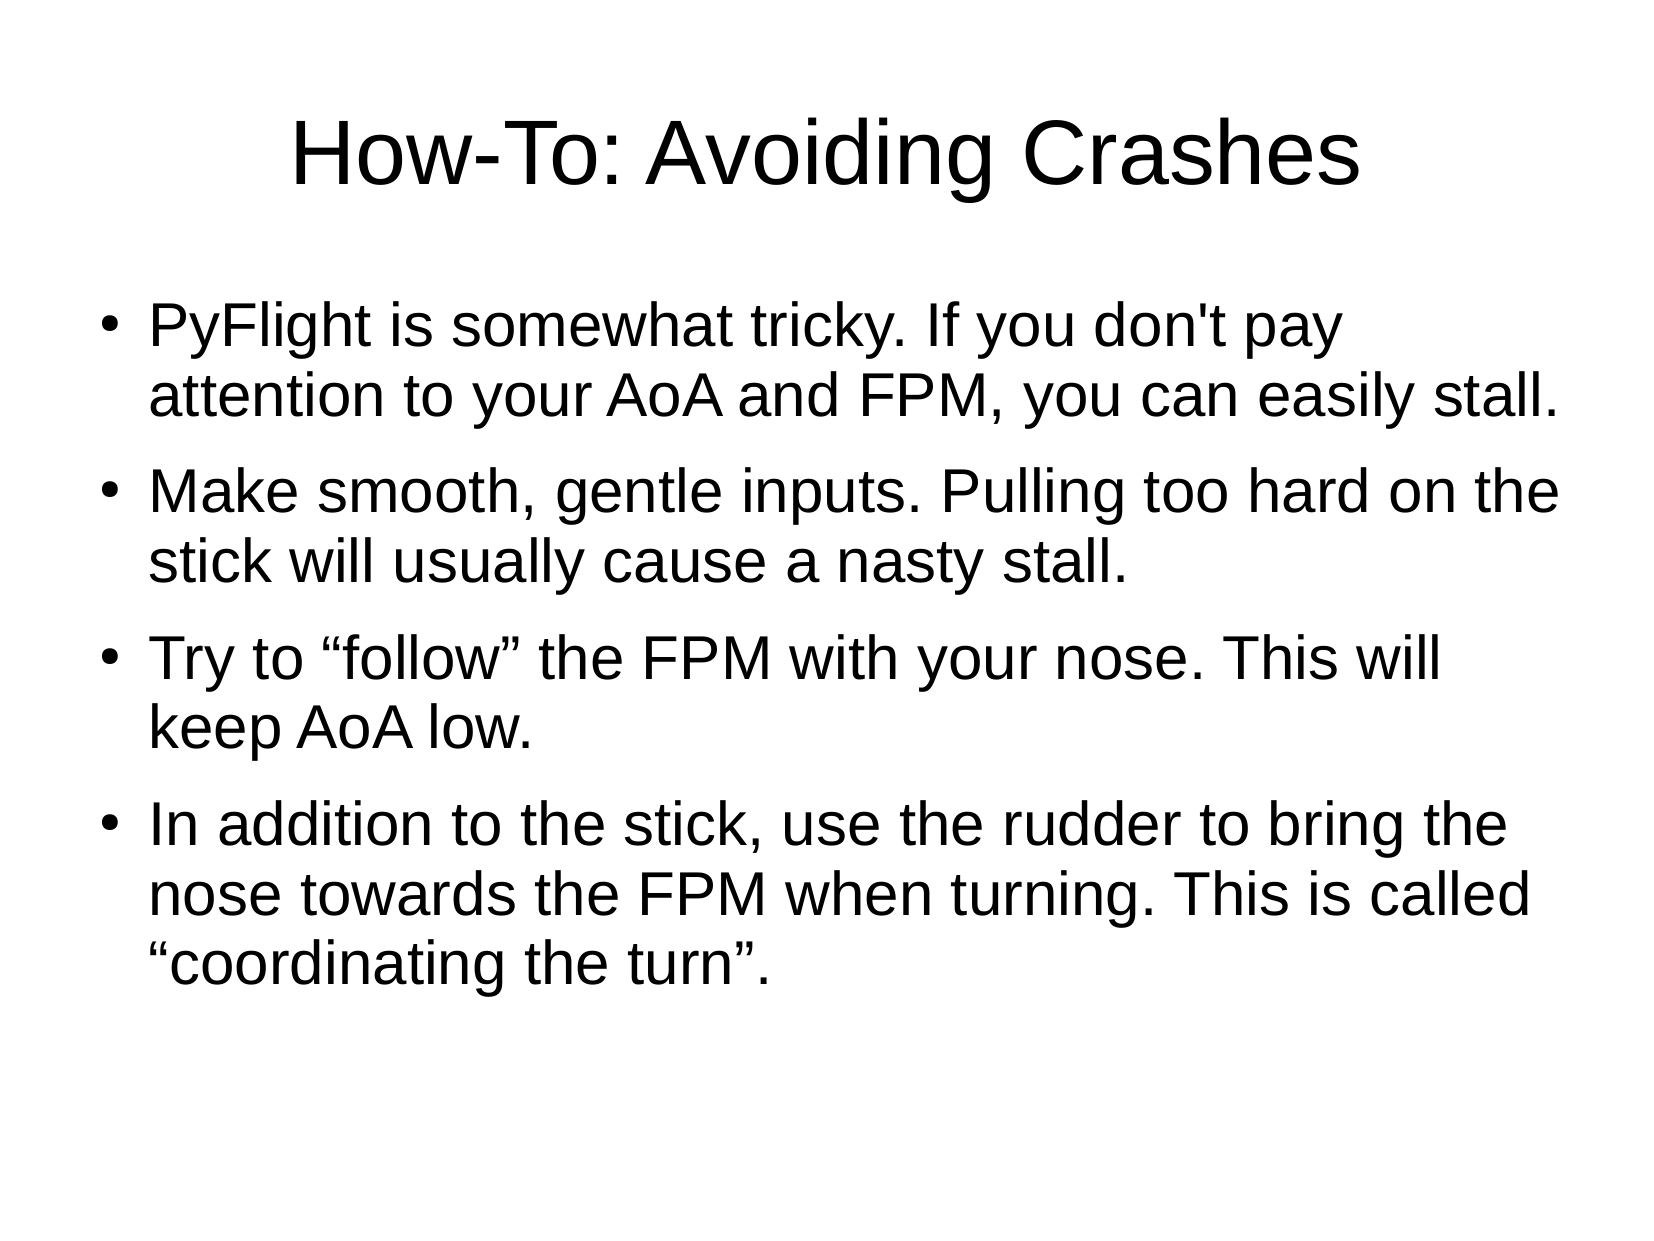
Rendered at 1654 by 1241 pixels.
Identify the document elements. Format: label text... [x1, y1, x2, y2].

list PyFlight is somewhat tricky. If you don't pay attention to your AoA and FPM, you can easily stall. Make smooth, gentle inputs. Pulling too hard on the stick will usually cause a nasty stall. Try to “follow” the FPM with your nose. This will keep AoA low. In addition to the stick, use the rudder to bring the nose towards the FPM when turning. This is called “coordinating the turn”. [82, 290, 1571, 1010]
title How-To: Avoiding Crashes [82, 49, 1571, 257]
